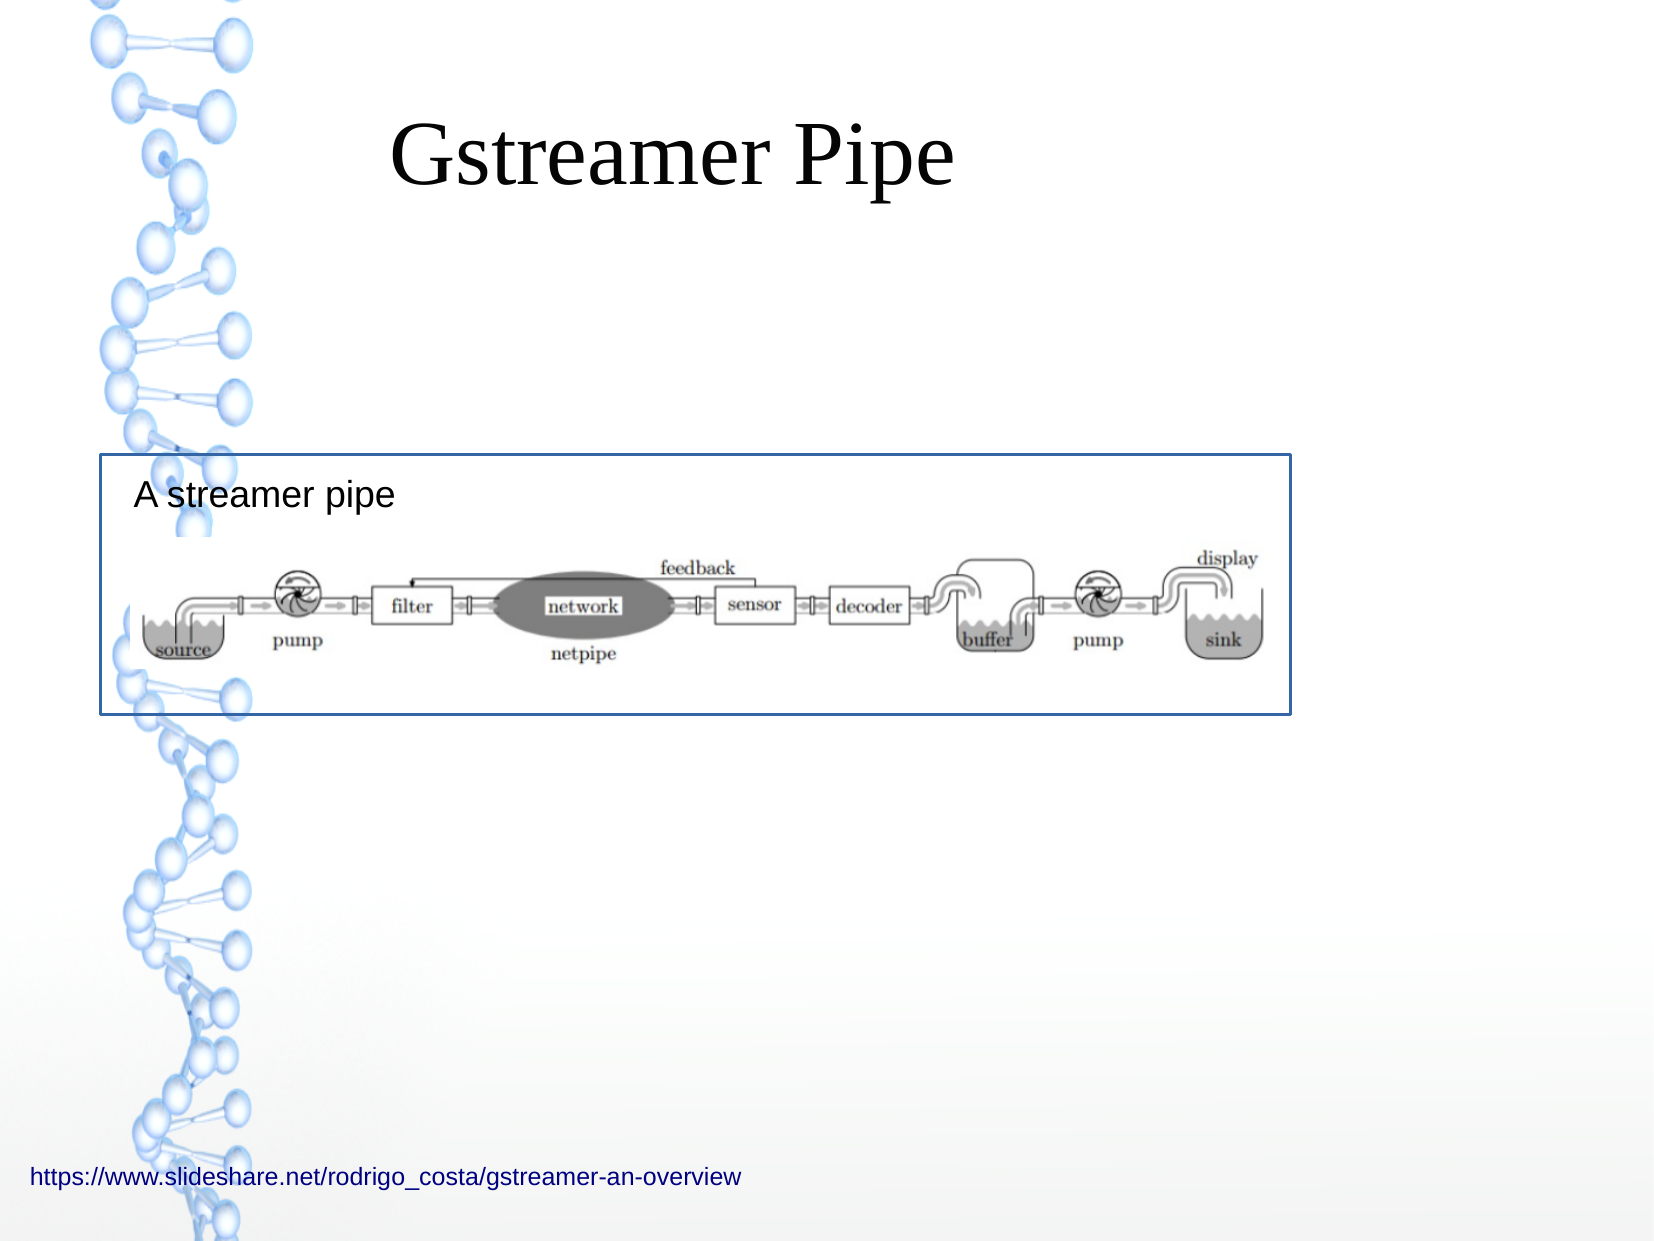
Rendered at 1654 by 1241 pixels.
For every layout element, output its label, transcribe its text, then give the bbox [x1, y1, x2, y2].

title Gstreamer Pipe [82, 94, 1264, 213]
text_box https://www.slideshare.net/rodrigo_costa/gstreamer-an-overview [15, 1155, 781, 1201]
picture [0, 0, 1654, 1241]
text_box A streamer pipe [118, 466, 546, 524]
